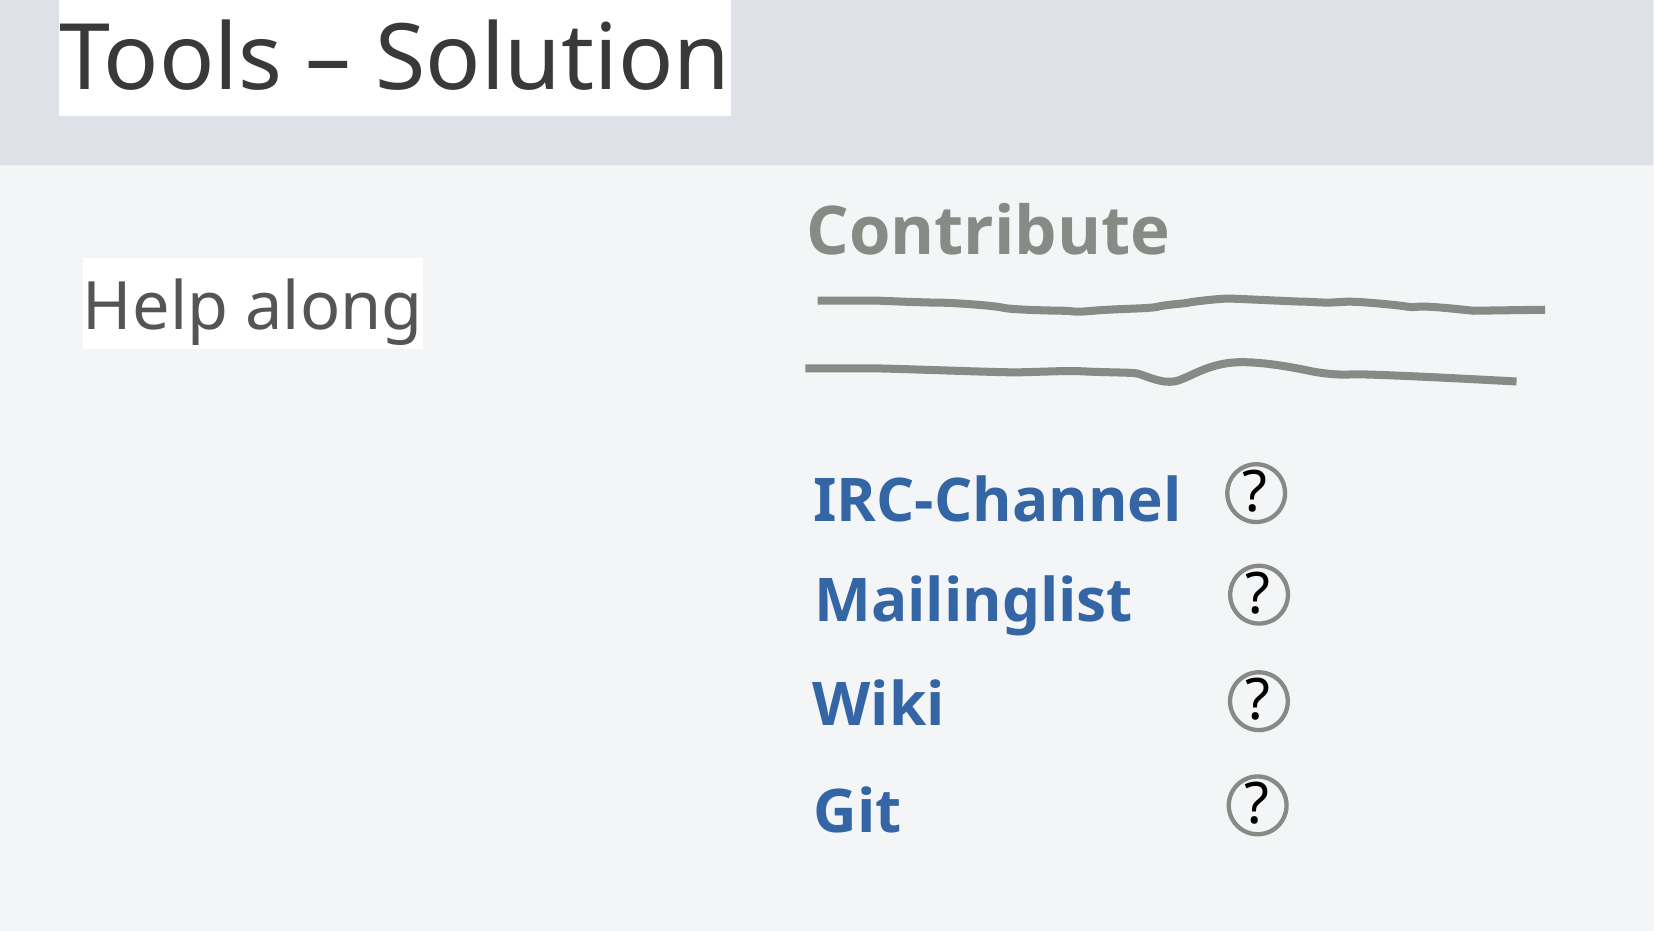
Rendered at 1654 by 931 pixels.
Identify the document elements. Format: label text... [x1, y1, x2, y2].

text_box [0, 0, 1654, 166]
title Tools – Solution [59, 0, 1548, 132]
list Help along [11, 257, 739, 798]
picture [791, 191, 1560, 851]
